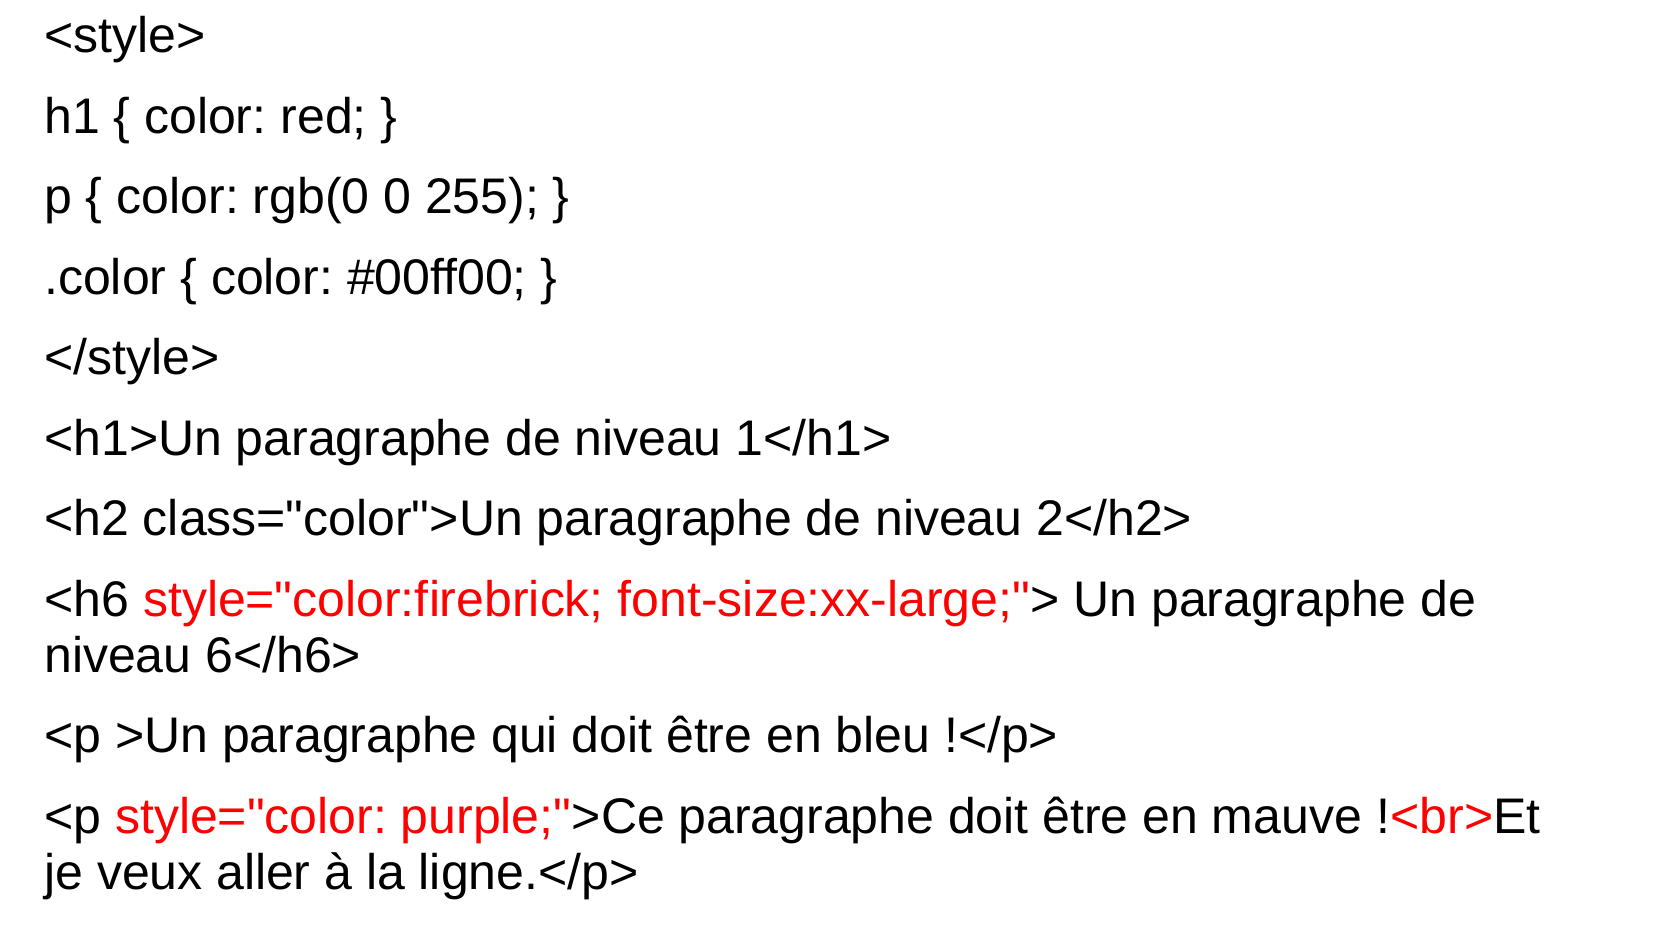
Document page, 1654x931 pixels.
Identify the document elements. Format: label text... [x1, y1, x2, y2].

text_box <style> h1 { color: red; } p { color: rgb(0 0 255); } .color { color: #00ff00; } </style> <h1>Un paragraphe de niveau 1</h1> <h2 class="color">Un paragraphe de niveau 2</h2> <h6 style="color:firebrick; font-size:xx-large;"> Un paragraphe de niveau 6</h6> <p >Un paragraphe qui doit être en bleu !</p> <p style="color: purple;">Ce paragraphe doit être en mauve !<br>Et je veux aller à la ligne.</p> [29, 0, 1595, 908]
